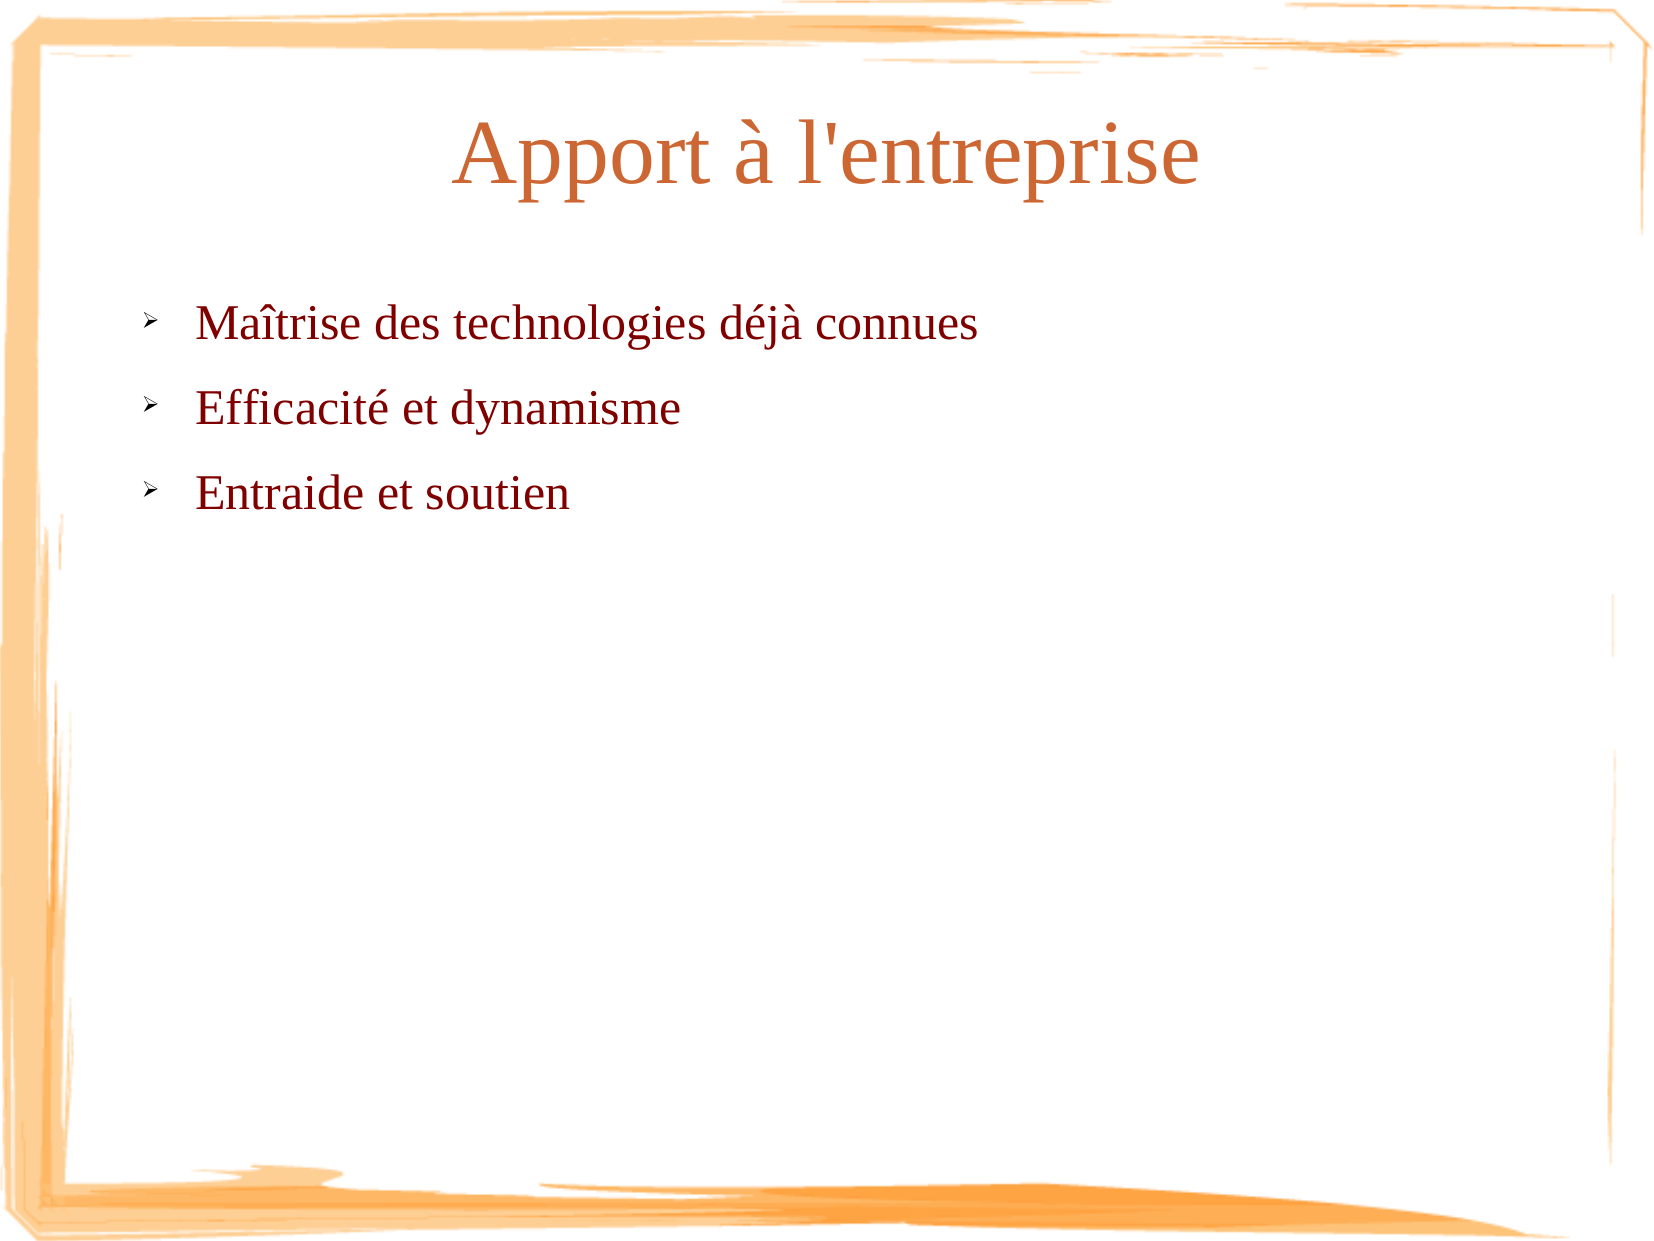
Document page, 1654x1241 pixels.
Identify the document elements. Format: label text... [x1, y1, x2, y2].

title Apport à l'entreprise [82, 49, 1571, 257]
list Maîtrise des technologies déjà connues Efficacité et dynamisme Entraide et soutien [141, 295, 1595, 1015]
picture [0, 0, 1654, 1241]
